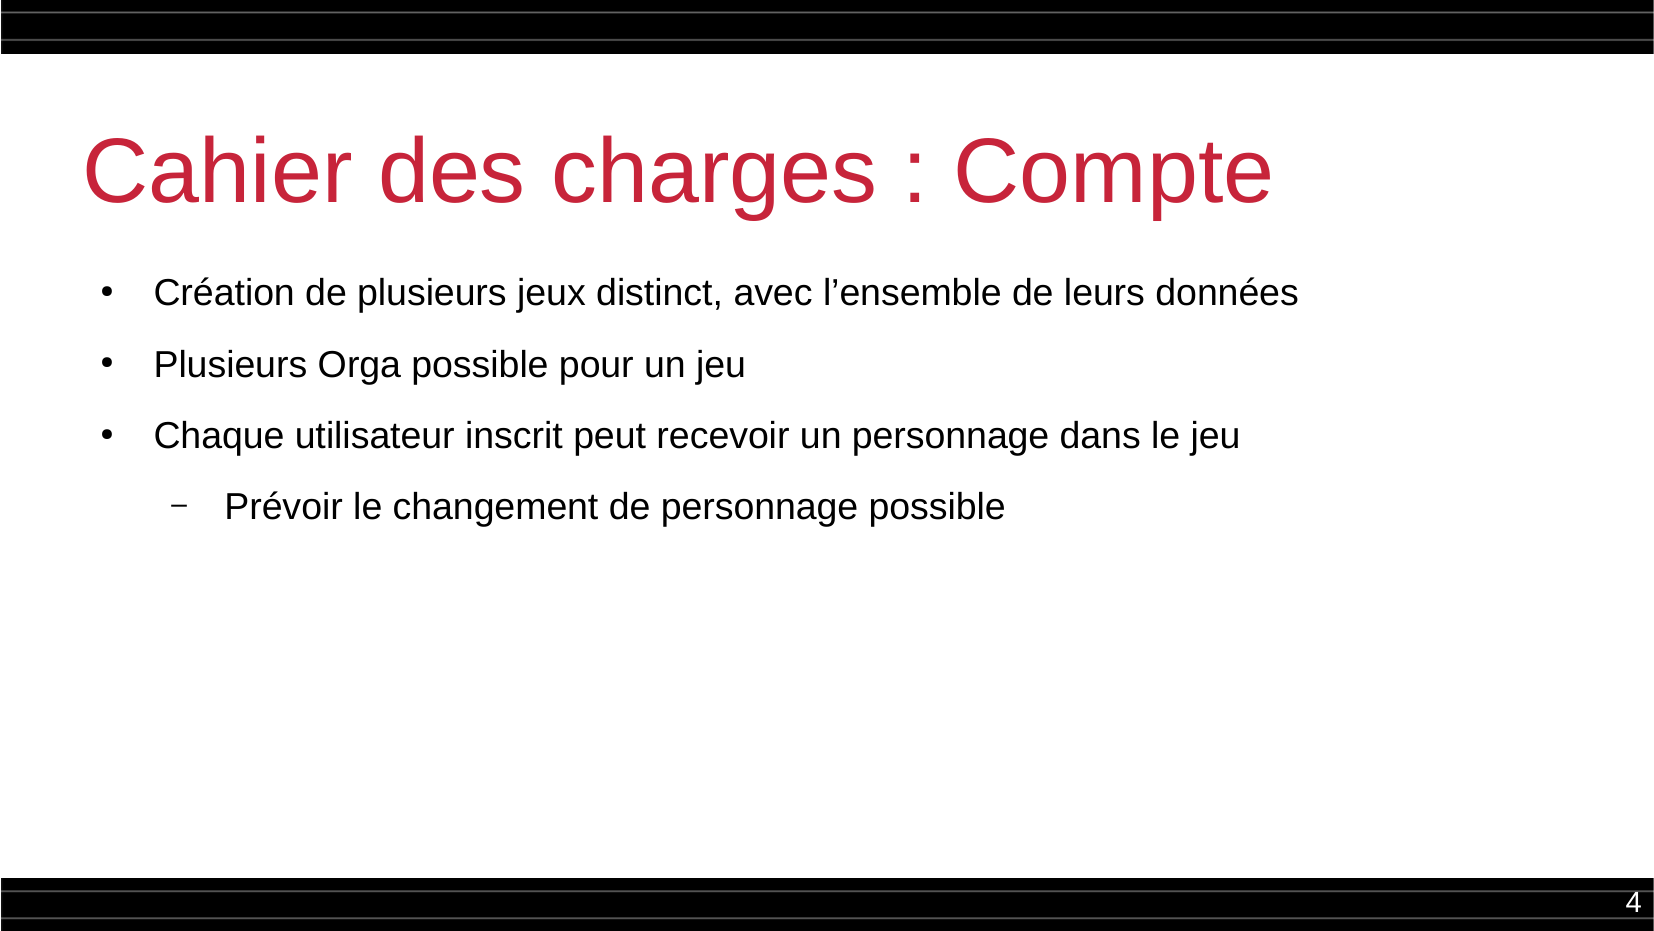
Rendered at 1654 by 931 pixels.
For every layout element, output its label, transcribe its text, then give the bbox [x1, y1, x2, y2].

picture [1, 0, 1654, 54]
title Cahier des charges : Compte [82, 92, 1571, 249]
list Création de plusieurs jeux distinct, avec l’ensemble de leurs données Plusieurs Orga possible pour un jeu Chaque utilisateur inscrit peut recevoir un personnage dans le jeu Prévoir le changement de personnage possible [82, 271, 1571, 851]
picture [1, 878, 1654, 931]
